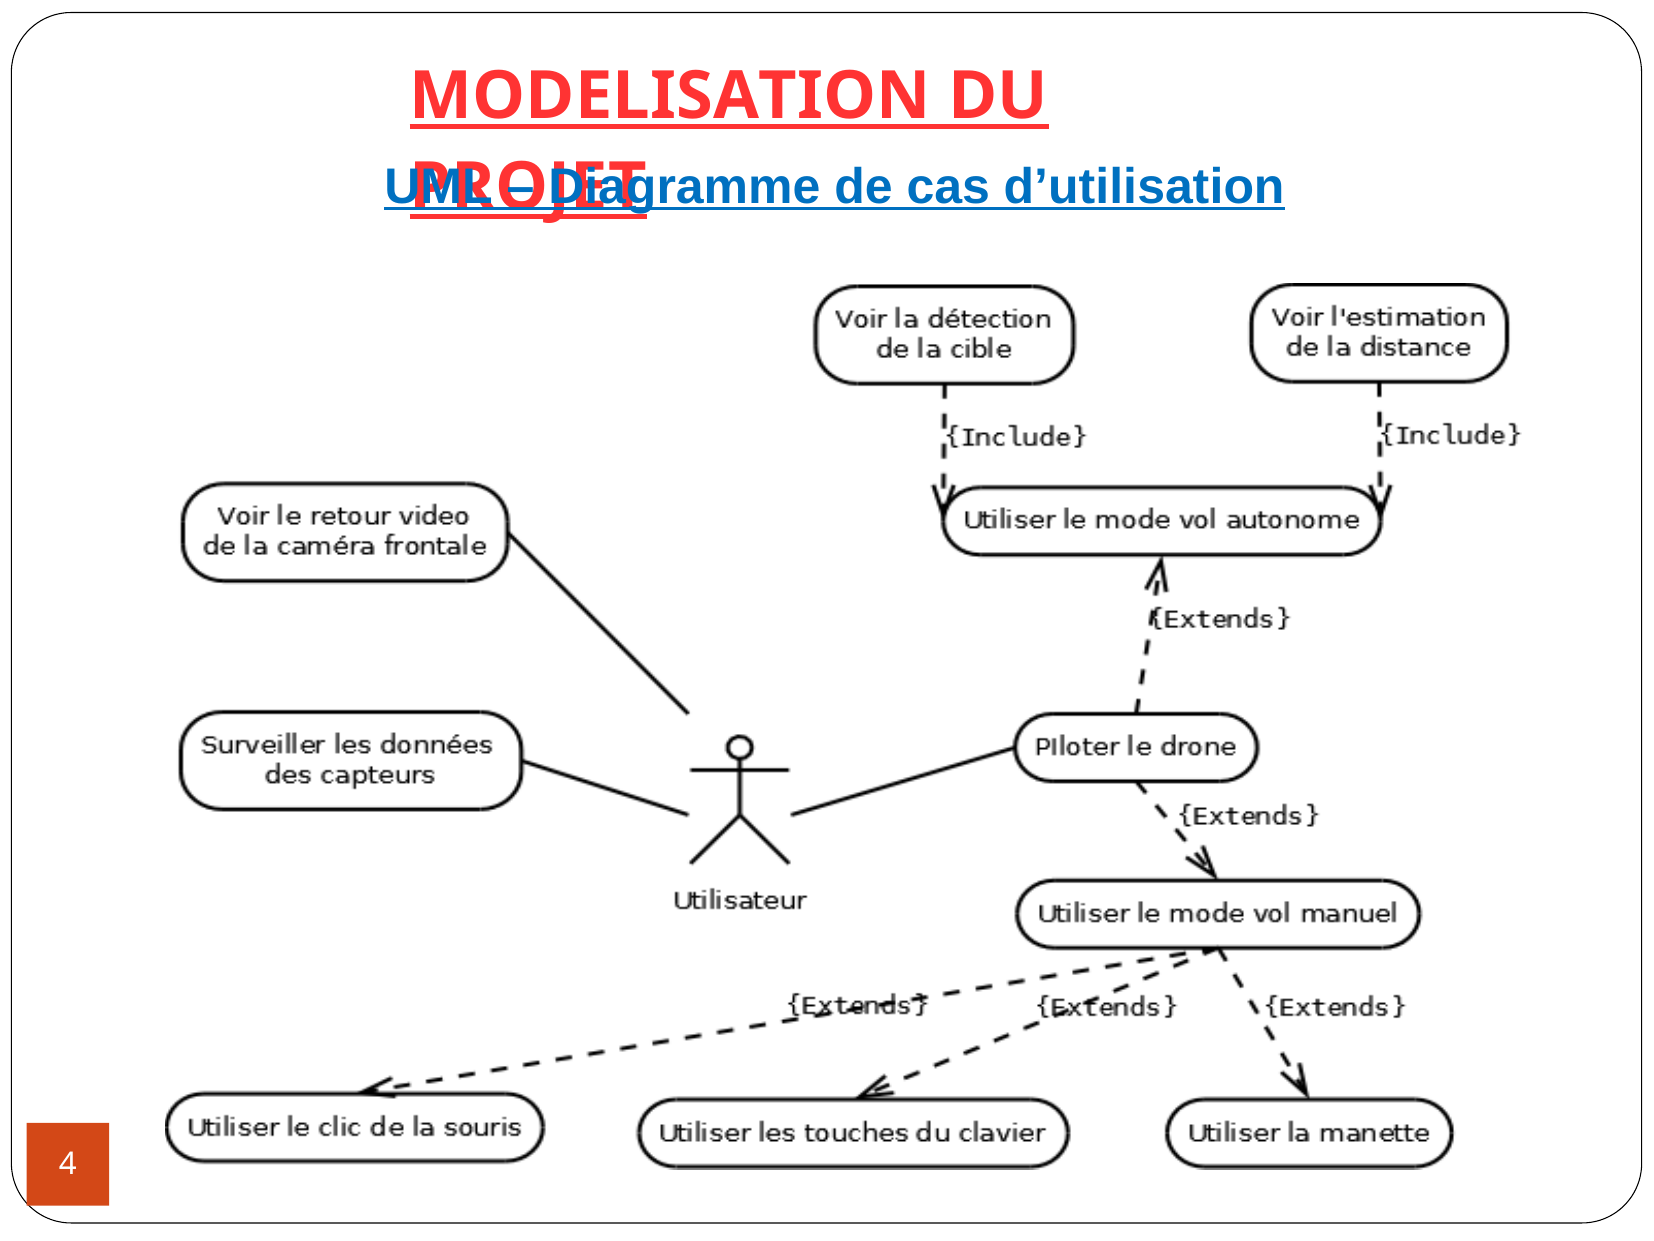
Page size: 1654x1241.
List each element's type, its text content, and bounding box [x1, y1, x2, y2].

text_box UML – Diagramme de cas d’utilisation [365, 151, 1305, 225]
picture [165, 283, 1524, 1170]
text_box MODELISATION DU PROJET [394, 39, 1259, 148]
text_box <numéro> [26, 1122, 110, 1206]
